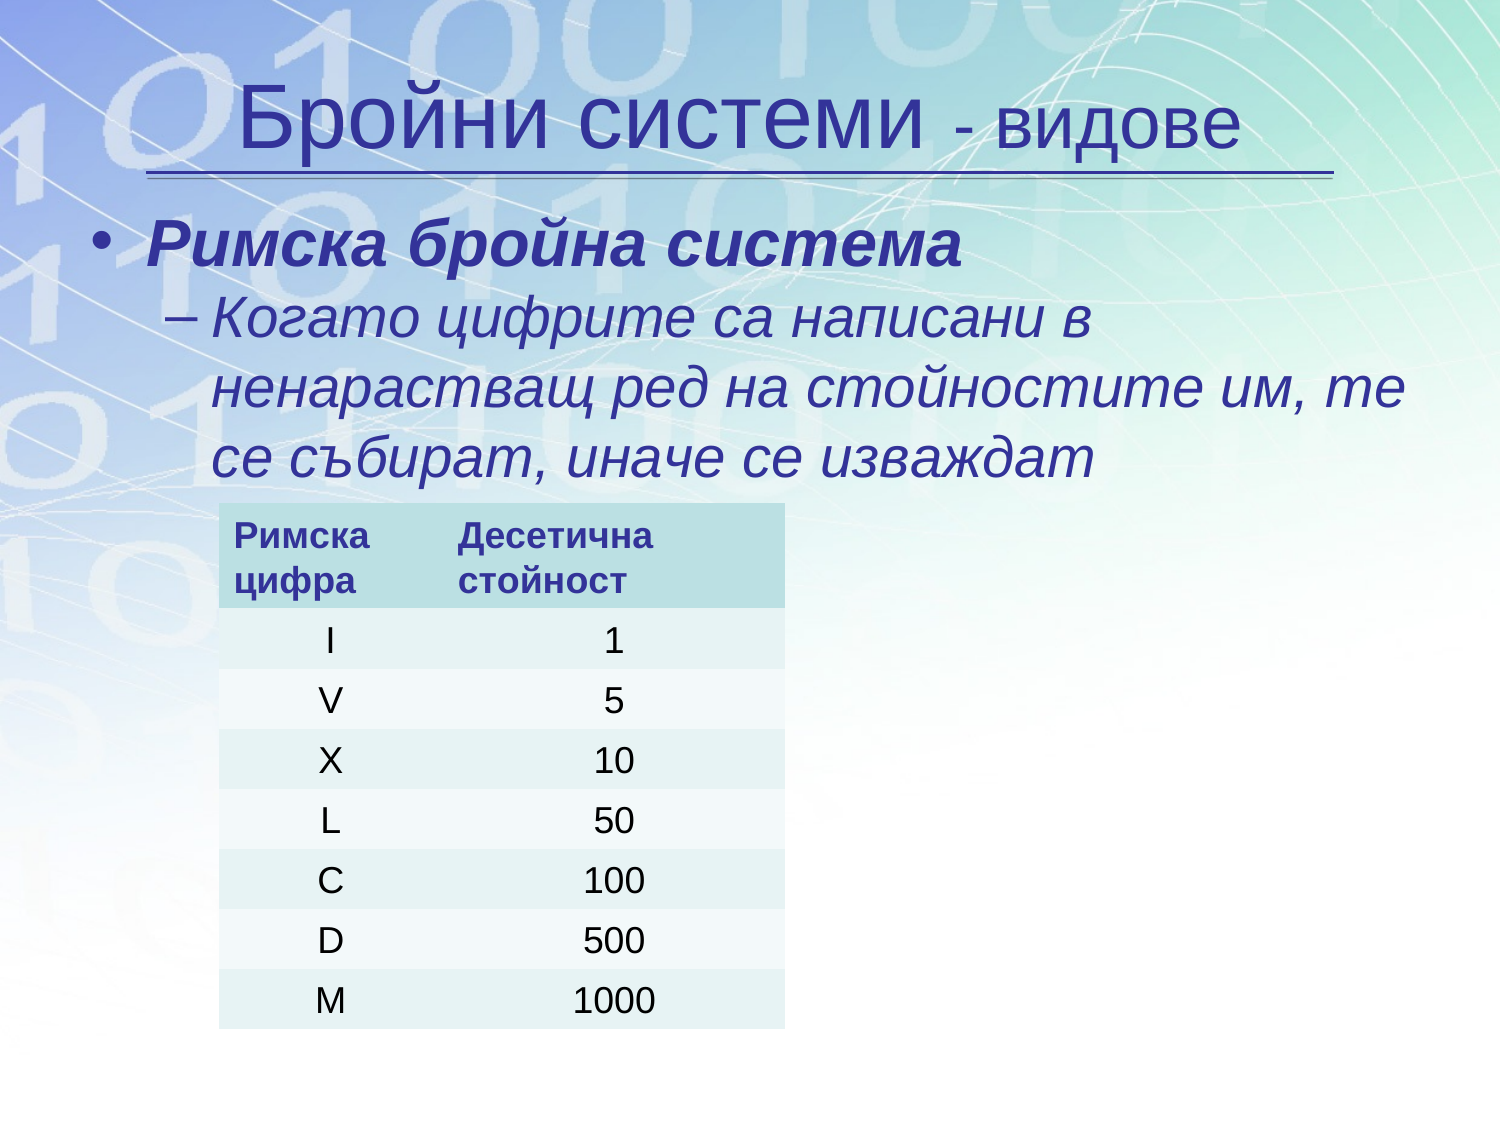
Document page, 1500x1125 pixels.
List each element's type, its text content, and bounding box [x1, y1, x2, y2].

table_cell M [219, 969, 443, 1029]
list Римска бройна система Когато цифрите са написани в ненарастващ ред на стойностите им, те се събират, иначе се изваждат [75, 191, 1426, 1059]
table_cell V [219, 669, 443, 729]
table_cell I [219, 608, 443, 669]
table_cell 5 [443, 669, 785, 729]
table_cell D [219, 909, 443, 969]
table_cell X [219, 729, 443, 789]
table_cell 1 [443, 608, 785, 669]
table_cell 100 [443, 849, 785, 909]
table_cell C [219, 849, 443, 909]
picture [0, 0, 1500, 1125]
table_cell 1000 [443, 969, 785, 1029]
table_cell 500 [443, 909, 785, 969]
table_header Римска цифра [219, 503, 443, 608]
table_header Десетична стойност [443, 503, 785, 608]
table_cell 10 [443, 729, 785, 789]
title Бройни системи - видове [64, 30, 1415, 192]
table_cell L [219, 789, 443, 849]
table_cell 50 [443, 789, 785, 849]
